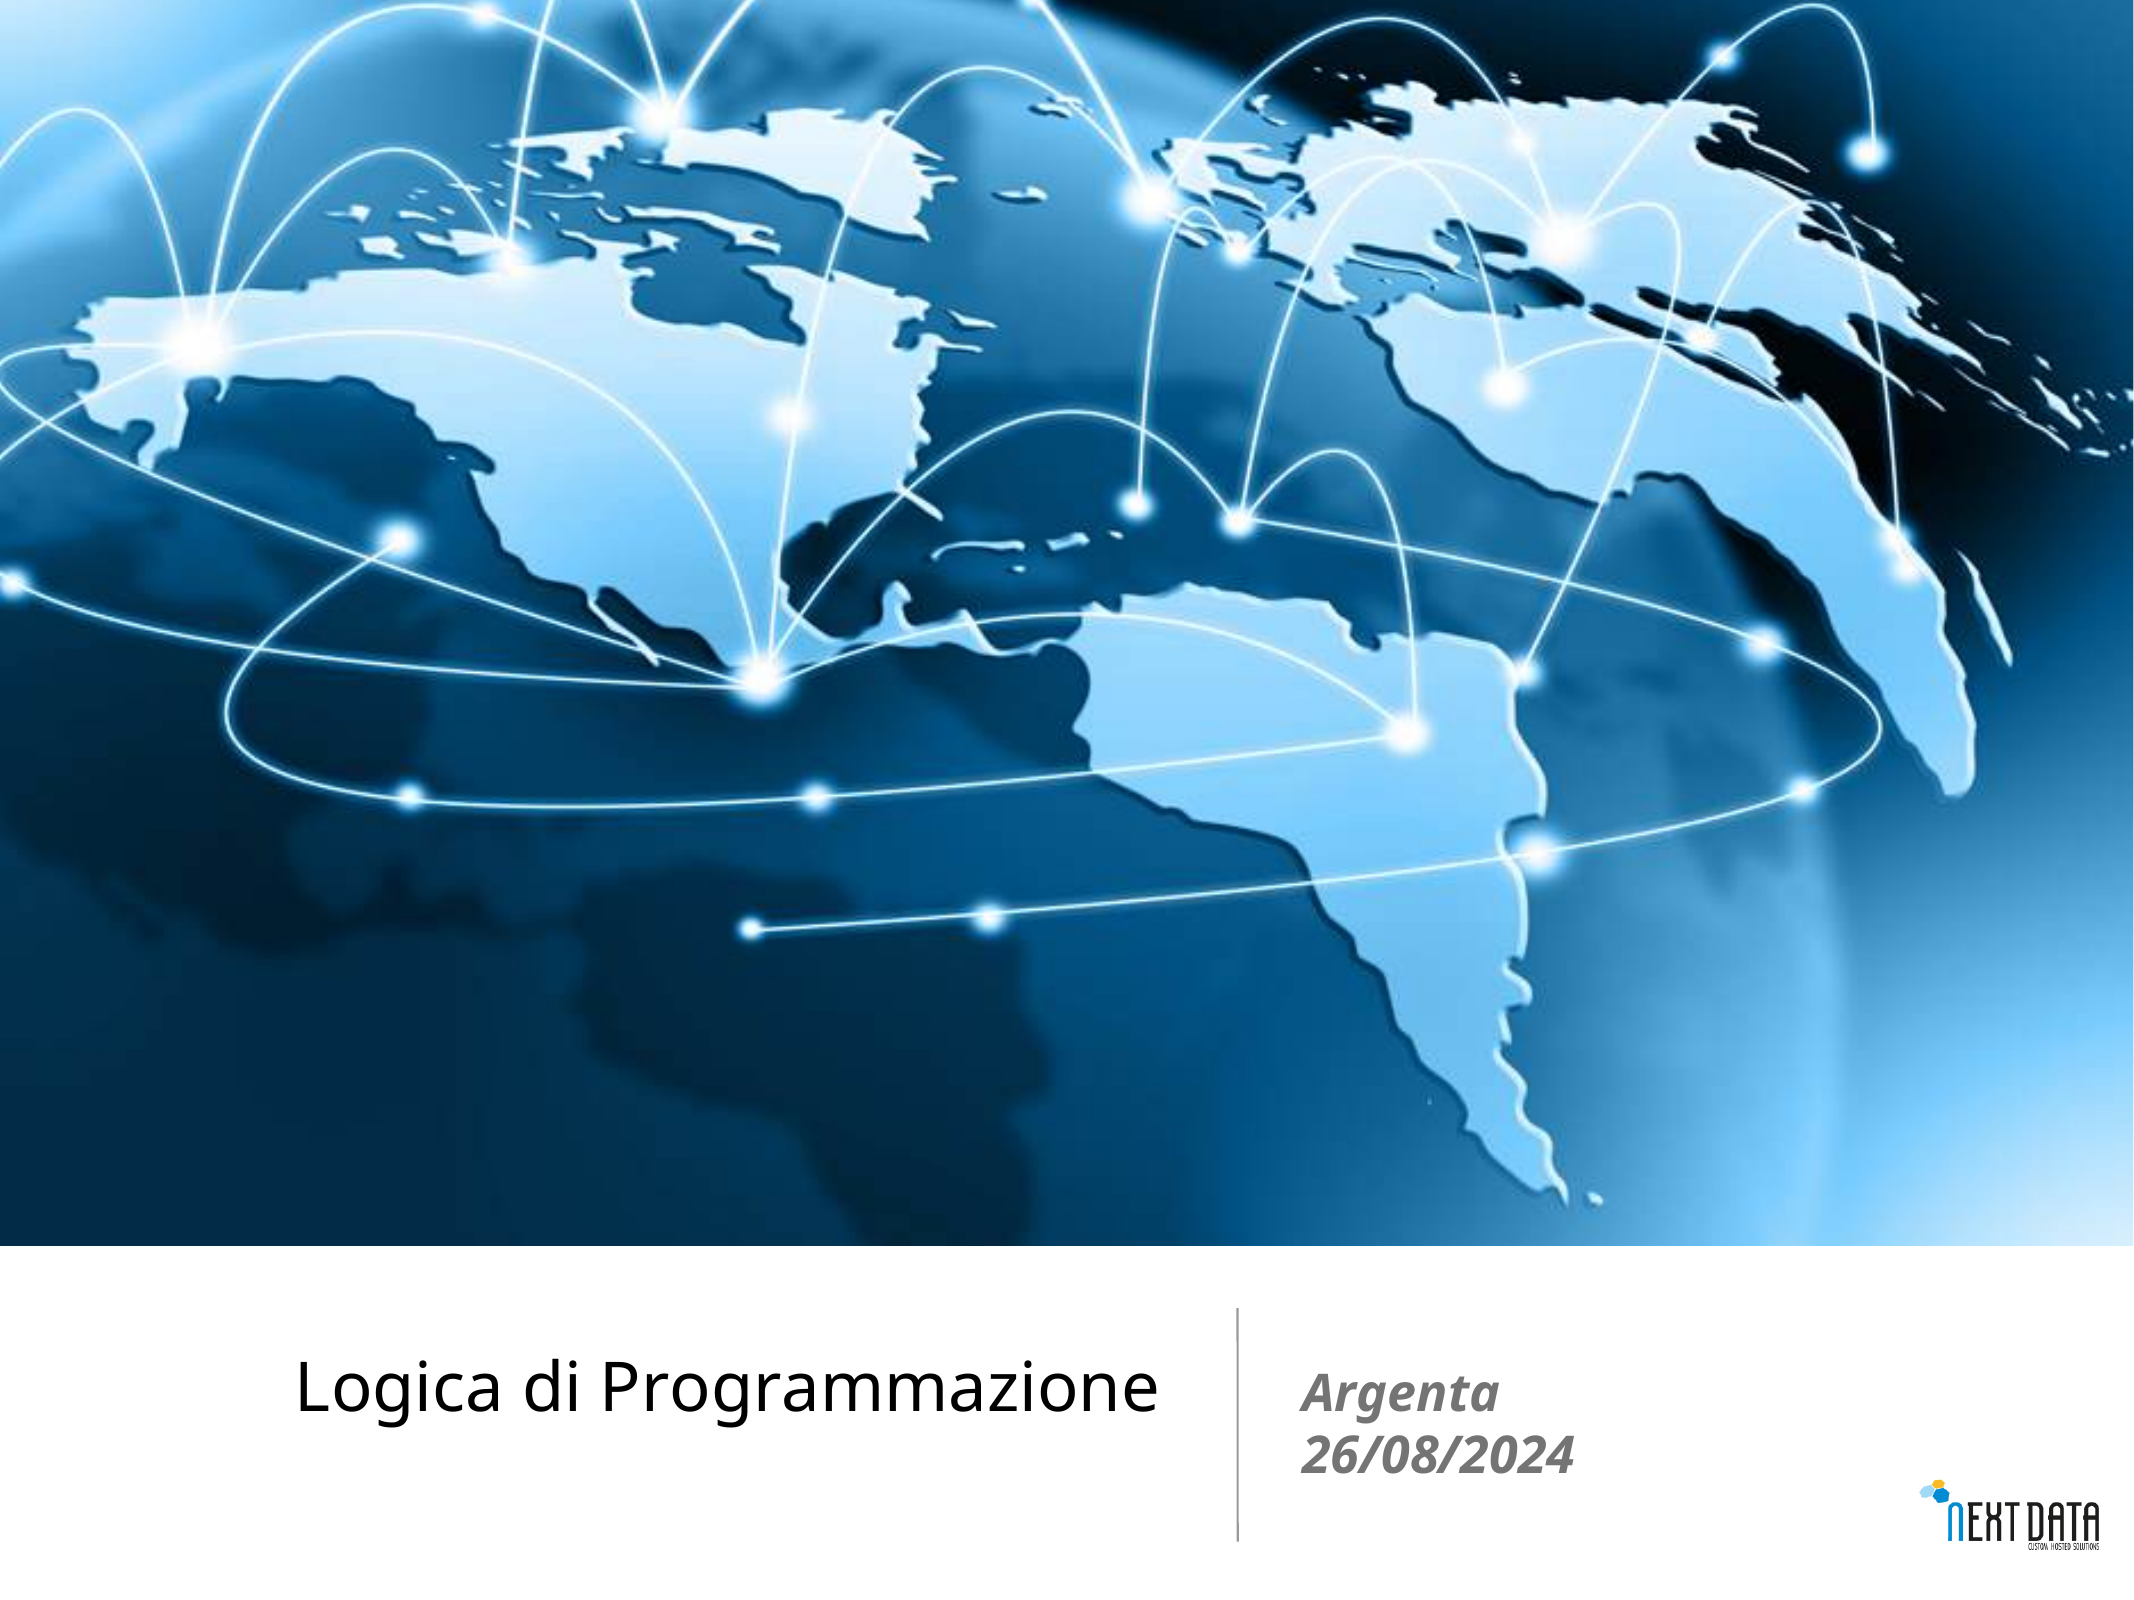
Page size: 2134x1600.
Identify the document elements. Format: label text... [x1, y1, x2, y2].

picture [0, 0, 2134, 1246]
text_box Logica di Programmazione [272, 1285, 1223, 1565]
picture [1919, 1472, 2099, 1558]
text_box Argenta 26/08/2024 [1293, 1350, 1788, 1500]
